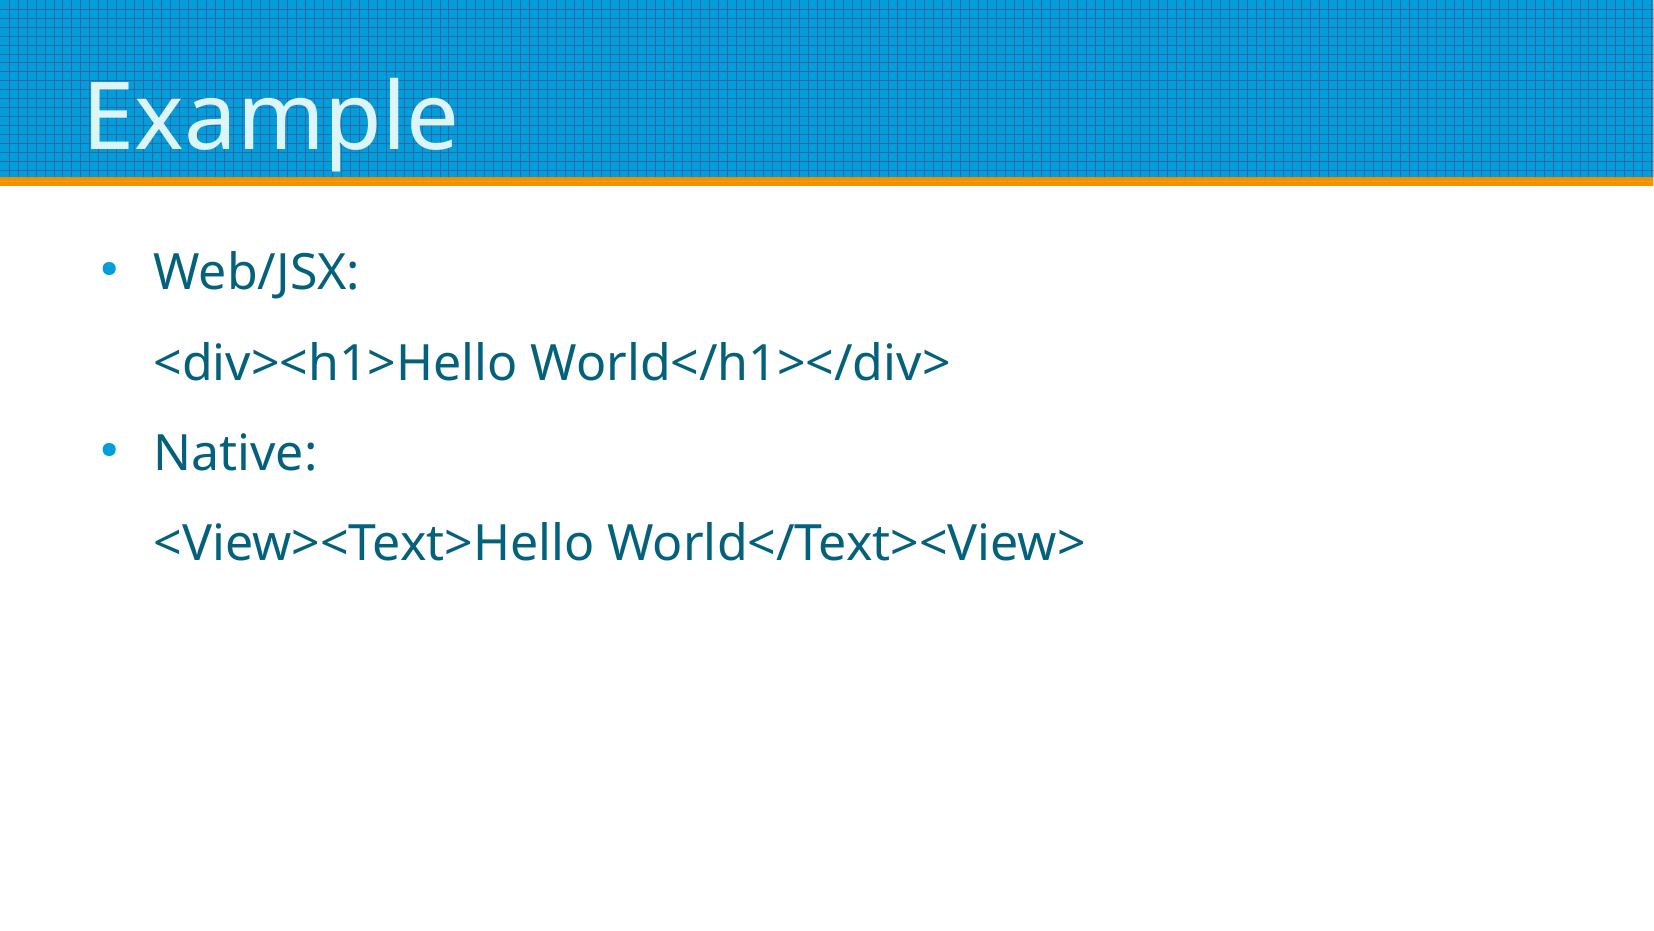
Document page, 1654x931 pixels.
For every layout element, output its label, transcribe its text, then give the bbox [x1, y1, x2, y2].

title Example [82, 14, 1571, 178]
list Web/JSX: <div><h1>Hello World</h1></div> Native: <View><Text>Hello World</Text><View> [82, 236, 1571, 813]
